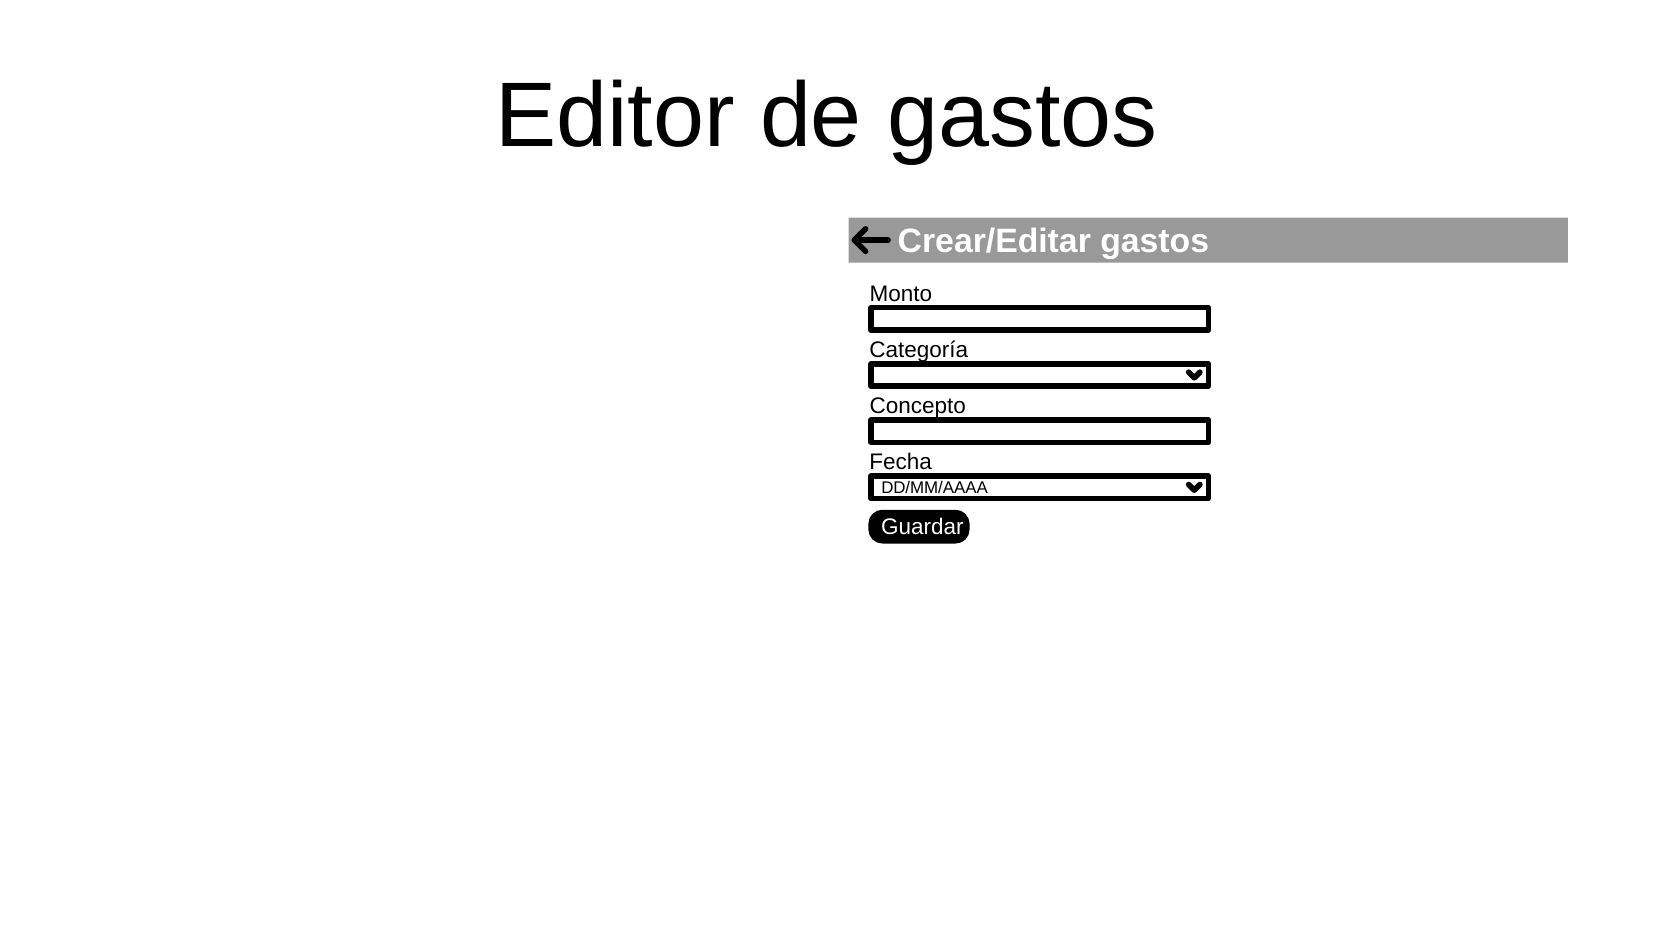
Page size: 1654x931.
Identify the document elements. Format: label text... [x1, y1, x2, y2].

title Editor de gastos [82, 37, 1571, 193]
picture [848, 217, 1568, 758]
